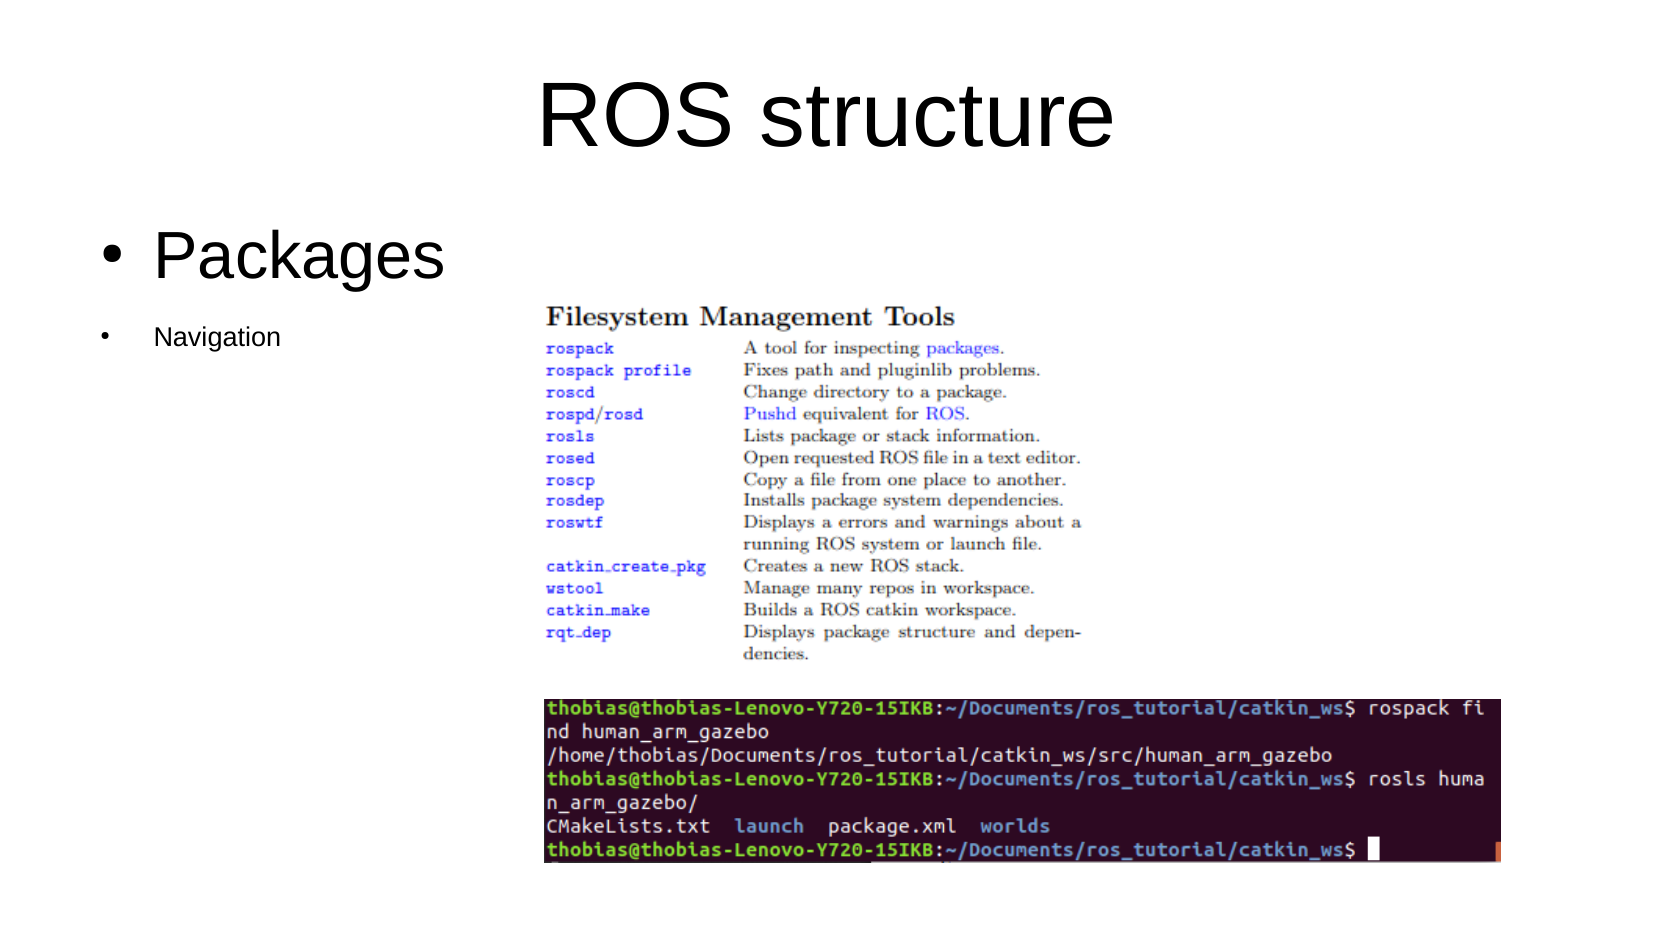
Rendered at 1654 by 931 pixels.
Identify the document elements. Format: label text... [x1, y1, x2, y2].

list Packages Navigation [82, 217, 1571, 758]
picture [487, 299, 1094, 669]
title ROS structure [82, 37, 1571, 193]
picture [544, 699, 1501, 863]
